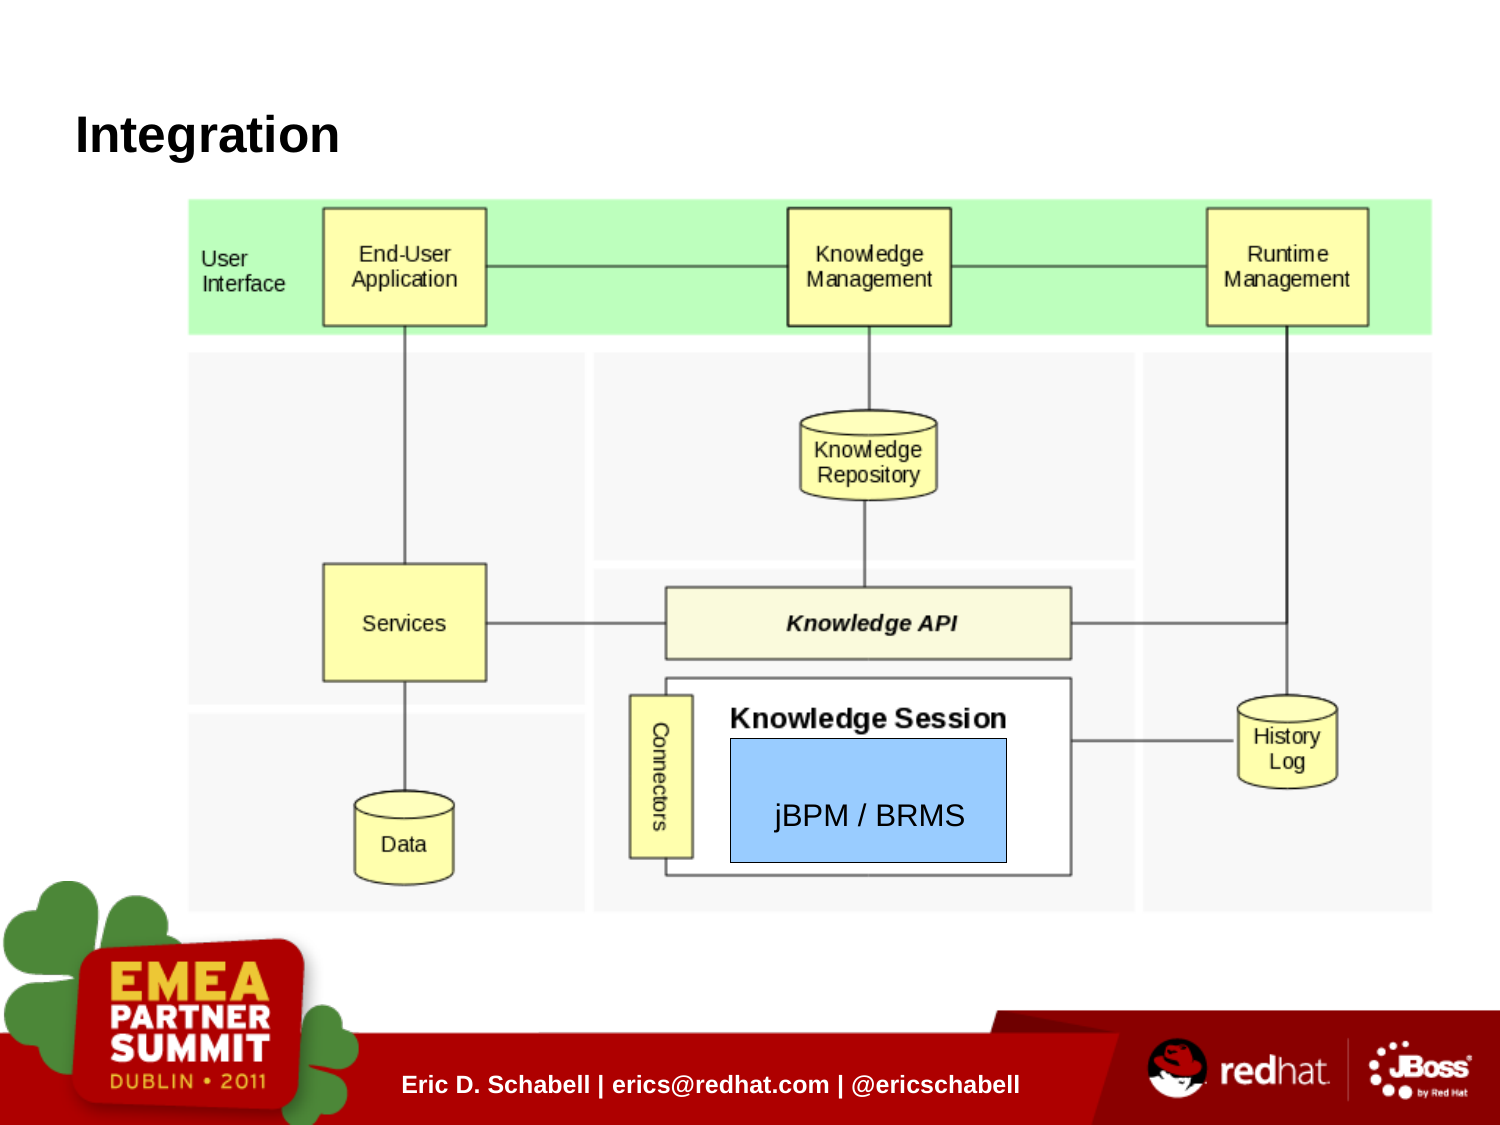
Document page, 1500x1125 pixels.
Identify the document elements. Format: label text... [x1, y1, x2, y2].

text_box jBPM / BRMS [760, 787, 980, 840]
title Integration [74, 50, 1425, 221]
picture [0, 193, 1500, 1125]
text_box [730, 738, 1007, 863]
